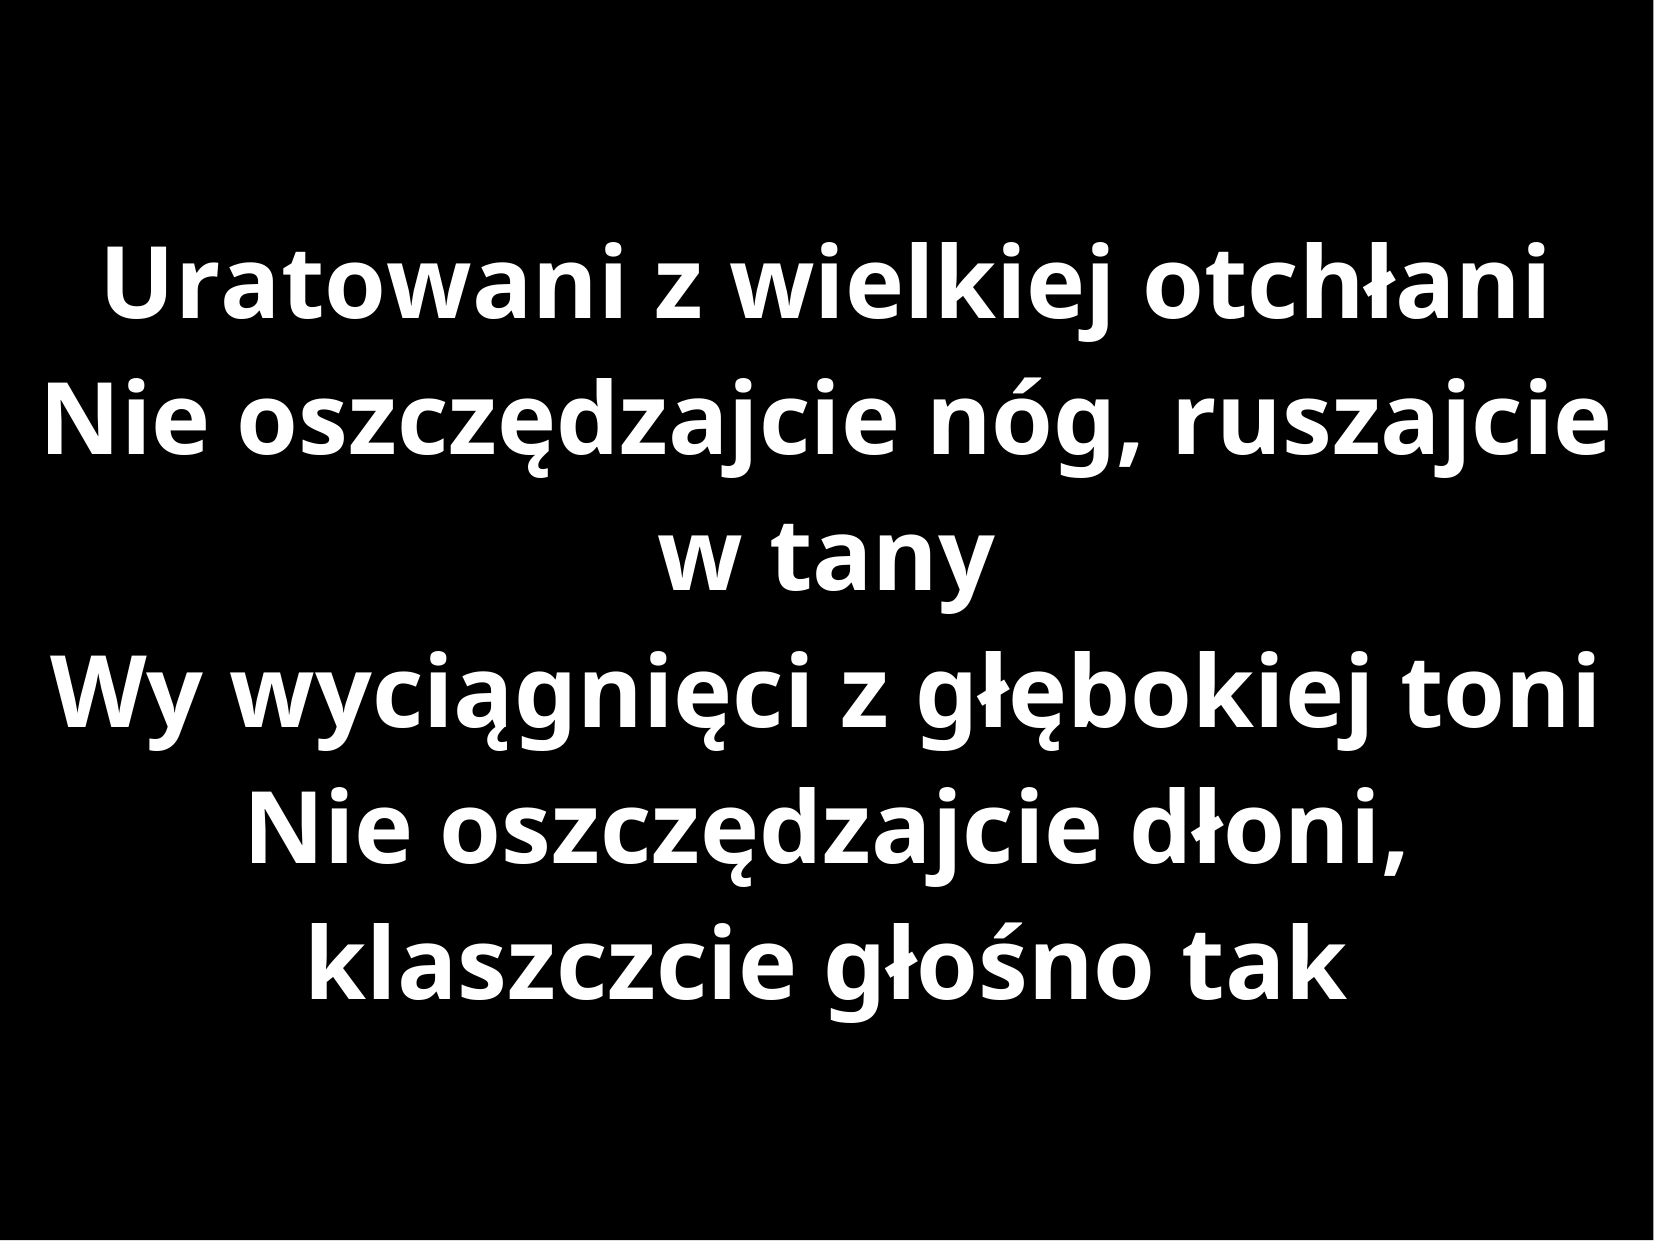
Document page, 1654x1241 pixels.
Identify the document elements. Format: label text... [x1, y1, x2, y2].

title Uratowani z wielkiej otchłani Nie oszczędzajcie nóg, ruszajcie w tany Wy wyciągnięci z głębokiej toni Nie oszczędzajcie dłoni, klaszczcie głośno tak [0, 0, 1654, 1241]
